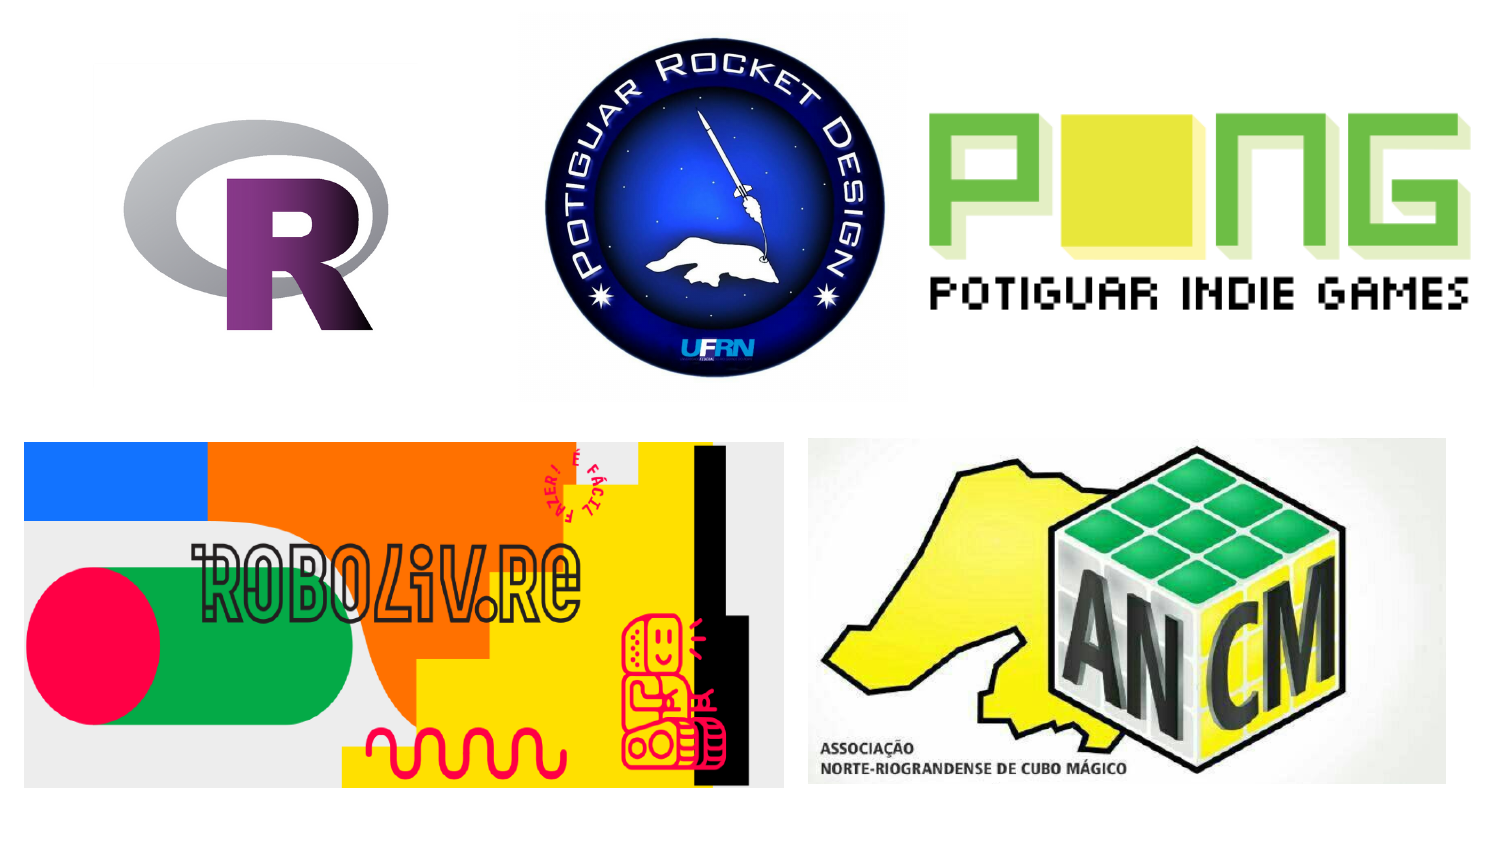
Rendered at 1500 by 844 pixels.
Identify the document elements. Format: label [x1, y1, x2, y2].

picture [59, 29, 452, 422]
picture [518, 12, 1498, 402]
picture [24, 442, 784, 788]
picture [808, 438, 1446, 784]
